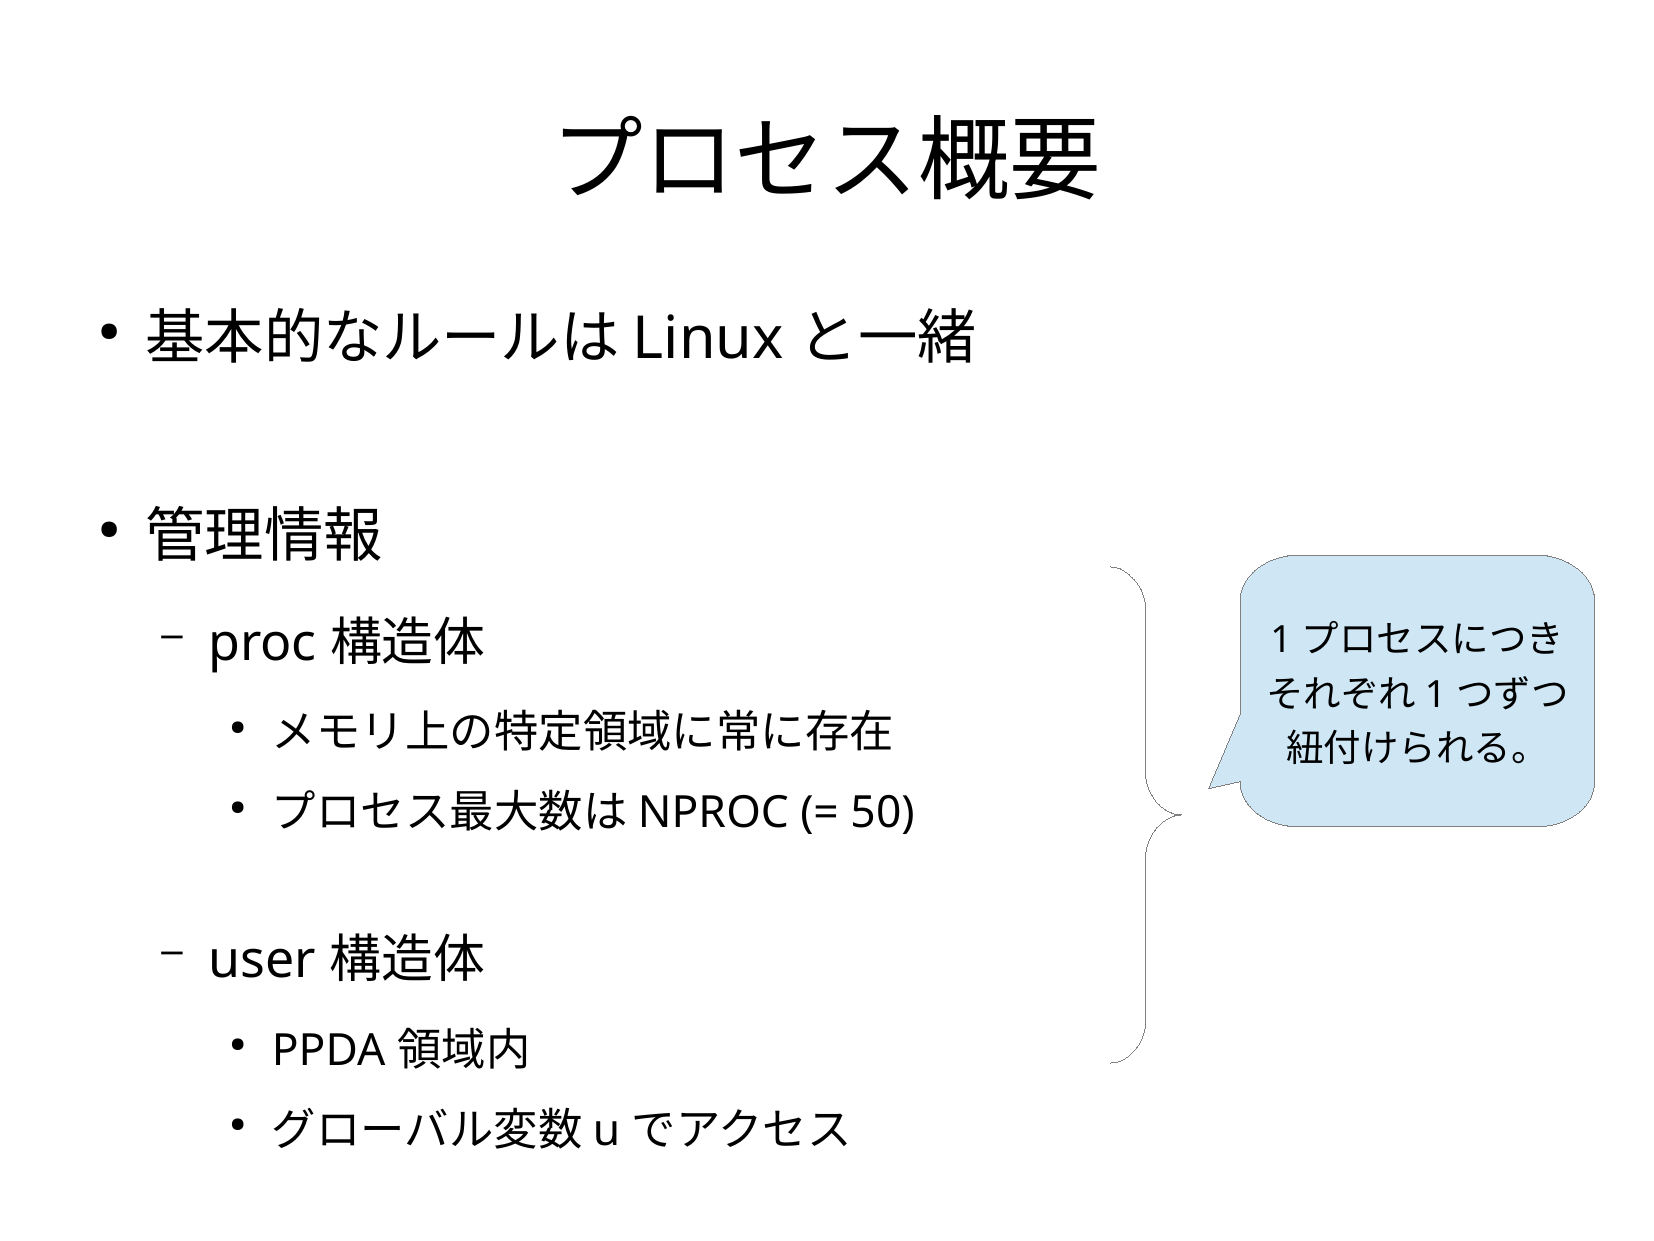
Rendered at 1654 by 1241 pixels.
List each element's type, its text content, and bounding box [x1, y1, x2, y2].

list 基本的なルールは Linux と一緒 管理情報 proc 構造体 メモリ上の特定領域に常に存在 プロセス最大数は NPROC (= 50) user 構造体 PPDA 領域内 グローバル変数 u でアクセス [82, 290, 1538, 1170]
title プロセス概要 [82, 49, 1571, 257]
text_box 1 プロセスにつき それぞれ 1 つずつ 紐付けられる。 [1208, 555, 1595, 827]
